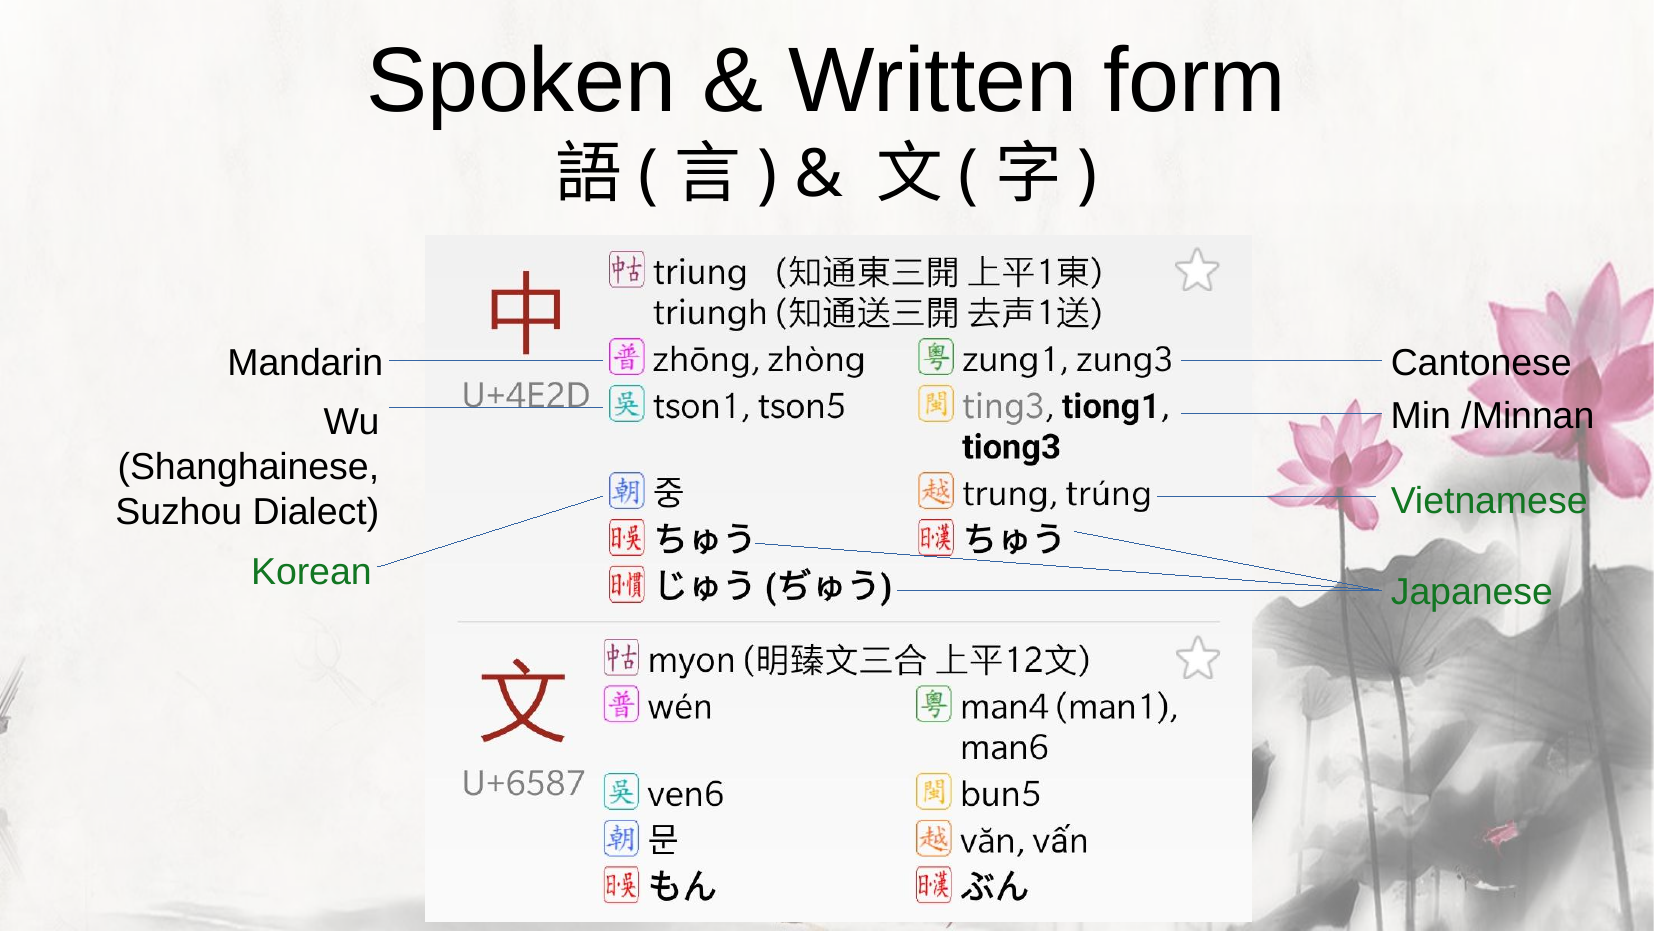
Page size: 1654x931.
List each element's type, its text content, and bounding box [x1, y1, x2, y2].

text_box Japanese [1375, 563, 1568, 621]
text_box Mandarin [212, 330, 398, 391]
text_box Spoken & Written form 語(言) & 文(字) [82, 19, 1571, 210]
text_box Min /Minnan [1375, 383, 1610, 444]
text_box Korean [236, 543, 387, 601]
text_box Vietnamese [1375, 472, 1603, 530]
text_box Wu (Shanghainese, Suzhou Dialect) [100, 389, 394, 540]
text_box Cantonese [1375, 330, 1587, 383]
picture [425, 235, 1252, 922]
